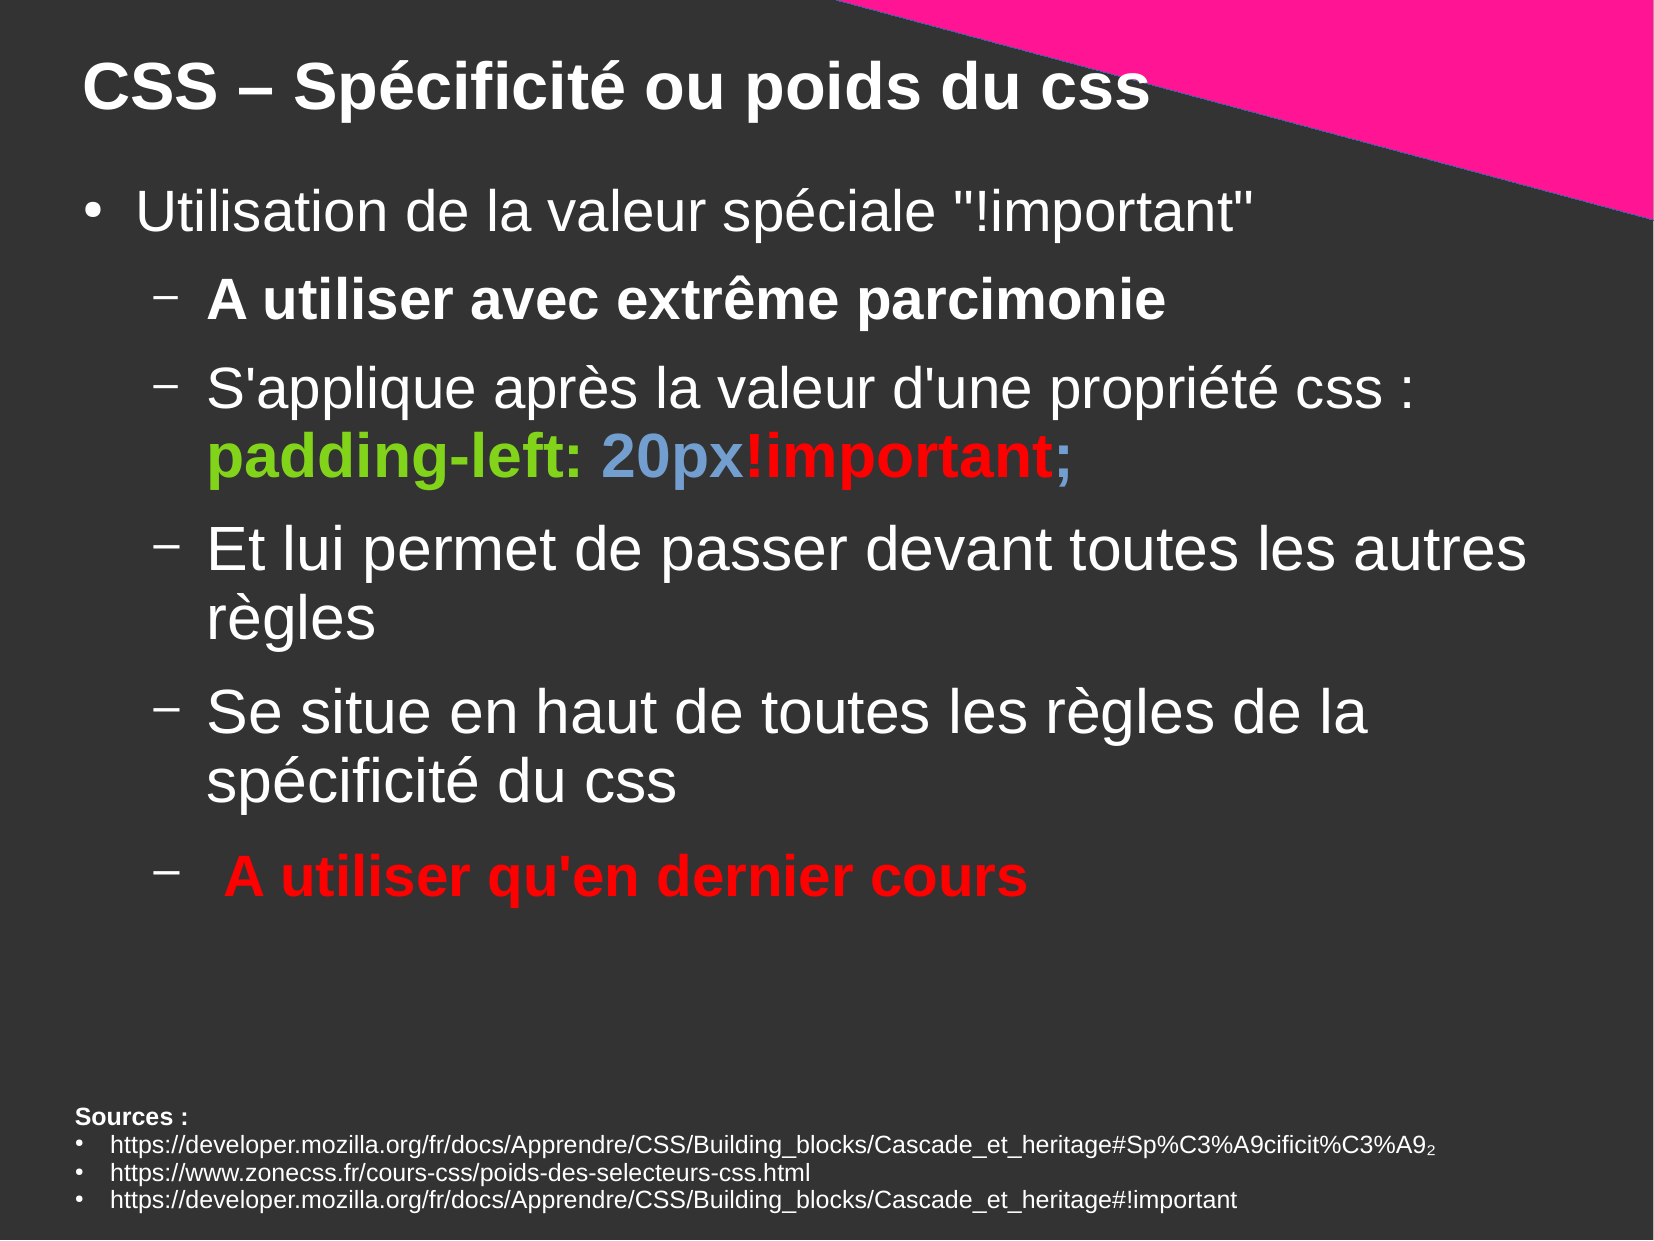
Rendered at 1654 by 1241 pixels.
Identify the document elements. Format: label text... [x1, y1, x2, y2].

title CSS – Spécificité ou poids du css [82, 49, 1571, 162]
text_box [836, 0, 1654, 221]
list Utilisation de la valeur spéciale "!important" A utiliser avec extrême parcimonie S'applique après la valeur d'une propriété css : padding-left: 20px!important; Et lui permet de passer devant toutes les autres règles Se situe en haut de toutes les règles de la spécificité du css A utiliser qu'en dernier cours [64, 178, 1595, 967]
text_box Sources : https://developer.mozilla.org/fr/docs/Apprendre/CSS/Building_blocks/Cascade_et_heritage#Sp%C3%A9cificit%C3%A9₂ https://www.zonecss.fr/cours-css/poids-des-selecteurs-css.html https://developer.mozilla.org/fr/docs/Apprendre/CSS/Building_blocks/Cascade_et_heritage#!important [60, 1094, 1546, 1241]
